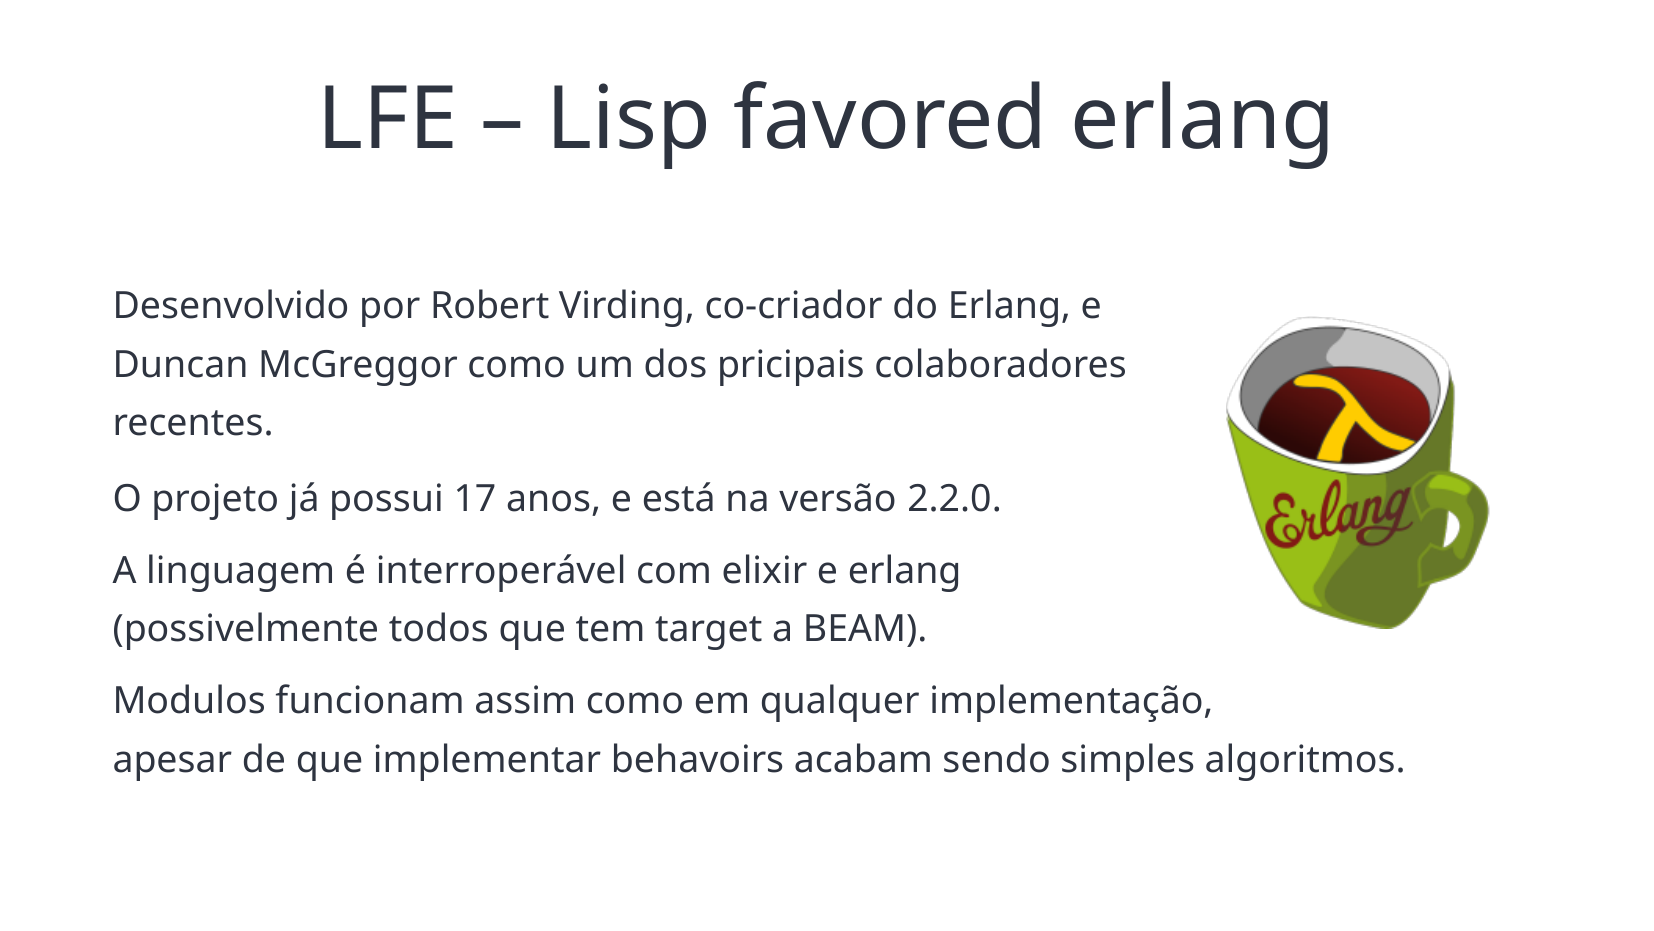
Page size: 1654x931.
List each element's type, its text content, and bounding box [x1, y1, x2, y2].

text_box Desenvolvido por Robert Virding, co-criador do Erlang, e Duncan McGreggor como um dos pricipais colaboradores recentes. O projeto já possui 17 anos, e está na versão 2.2.0. A linguagem é interroperável com elixir e erlang (possivelmente todos que tem target a BEAM). Modulos funcionam assim como em qualquer implementação, apesar de que implementar behavoirs acabam sendo simples algoritmos. [112, 278, 1556, 772]
title LFE – Lisp favored erlang [82, 37, 1571, 193]
picture [1200, 315, 1513, 629]
